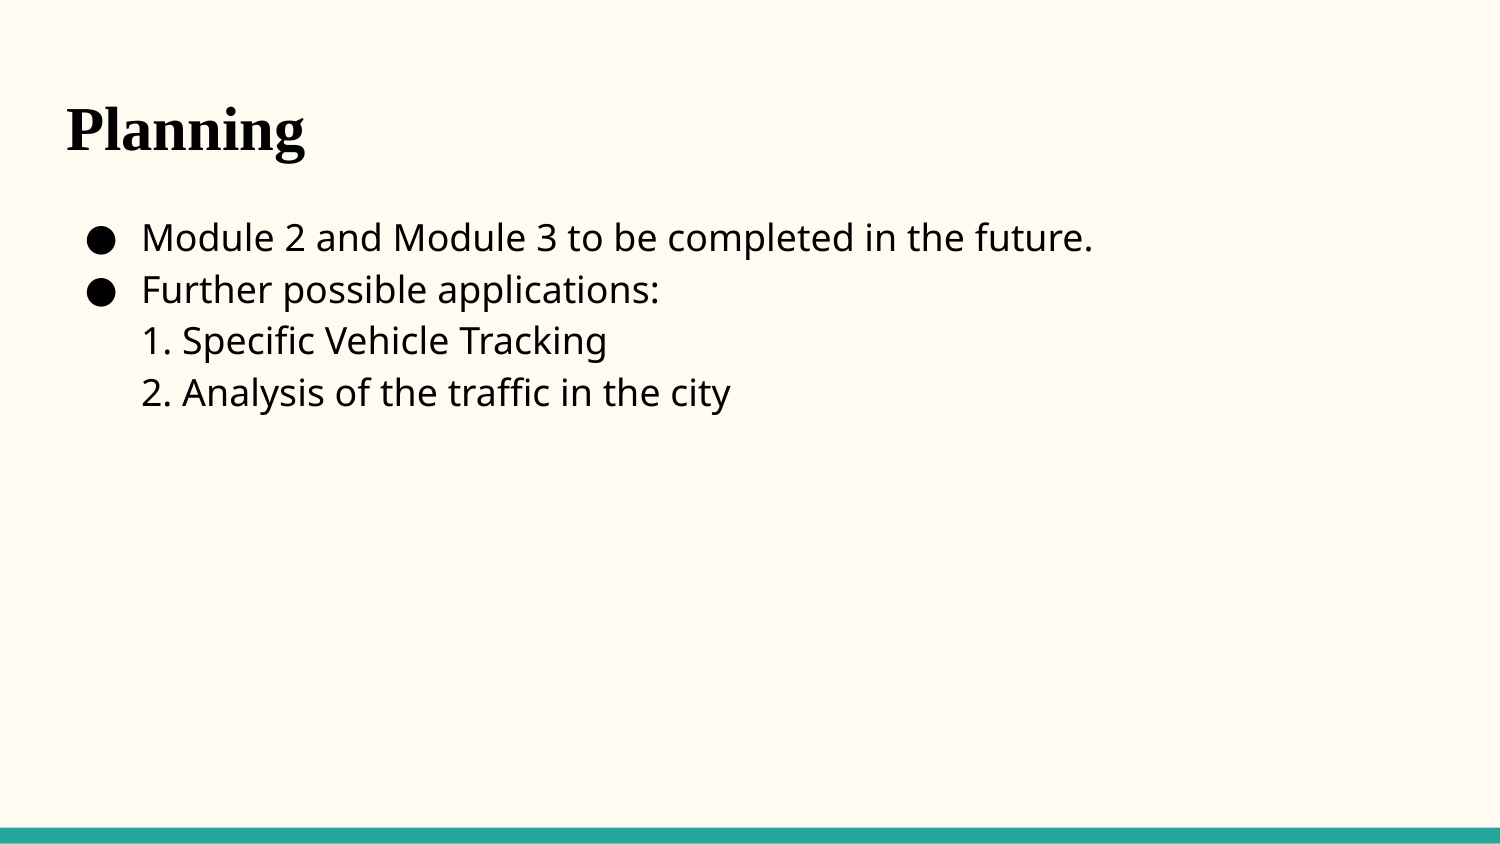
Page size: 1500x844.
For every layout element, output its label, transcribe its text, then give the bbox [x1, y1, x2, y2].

list Module 2 and Module 3 to be completed in the future. Further possible applications: 1. Specific Vehicle Tracking 2. Analysis of the traffic in the city [51, 192, 1449, 750]
title Planning [51, 72, 1449, 174]
